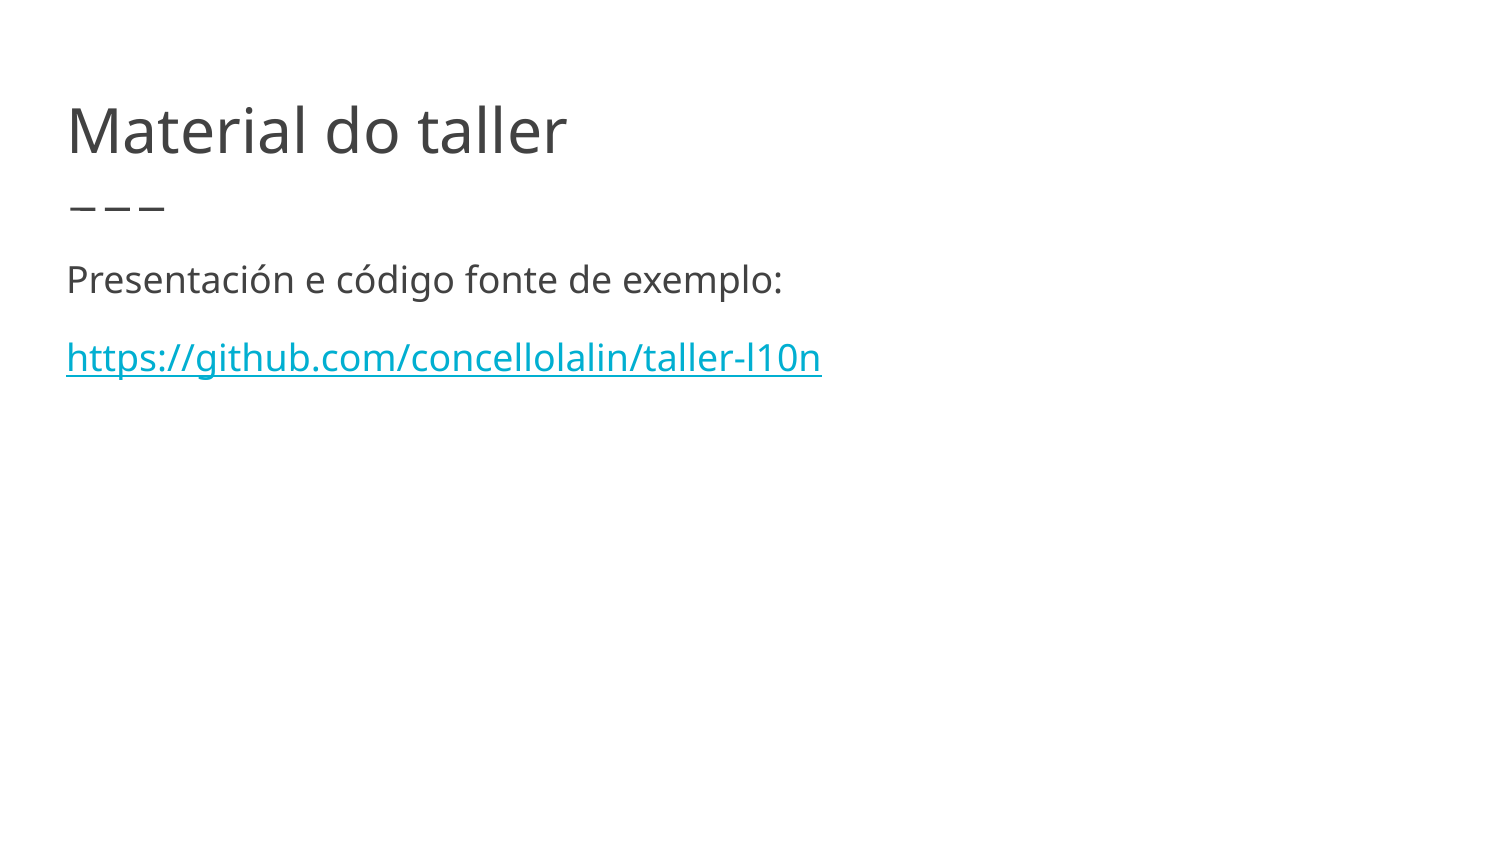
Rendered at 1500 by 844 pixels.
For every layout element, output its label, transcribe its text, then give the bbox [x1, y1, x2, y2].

list Presentación e código fonte de exemplo: https://github.com/concellolalin/taller-l10n [51, 240, 1449, 750]
title Material do taller [51, 61, 1449, 182]
